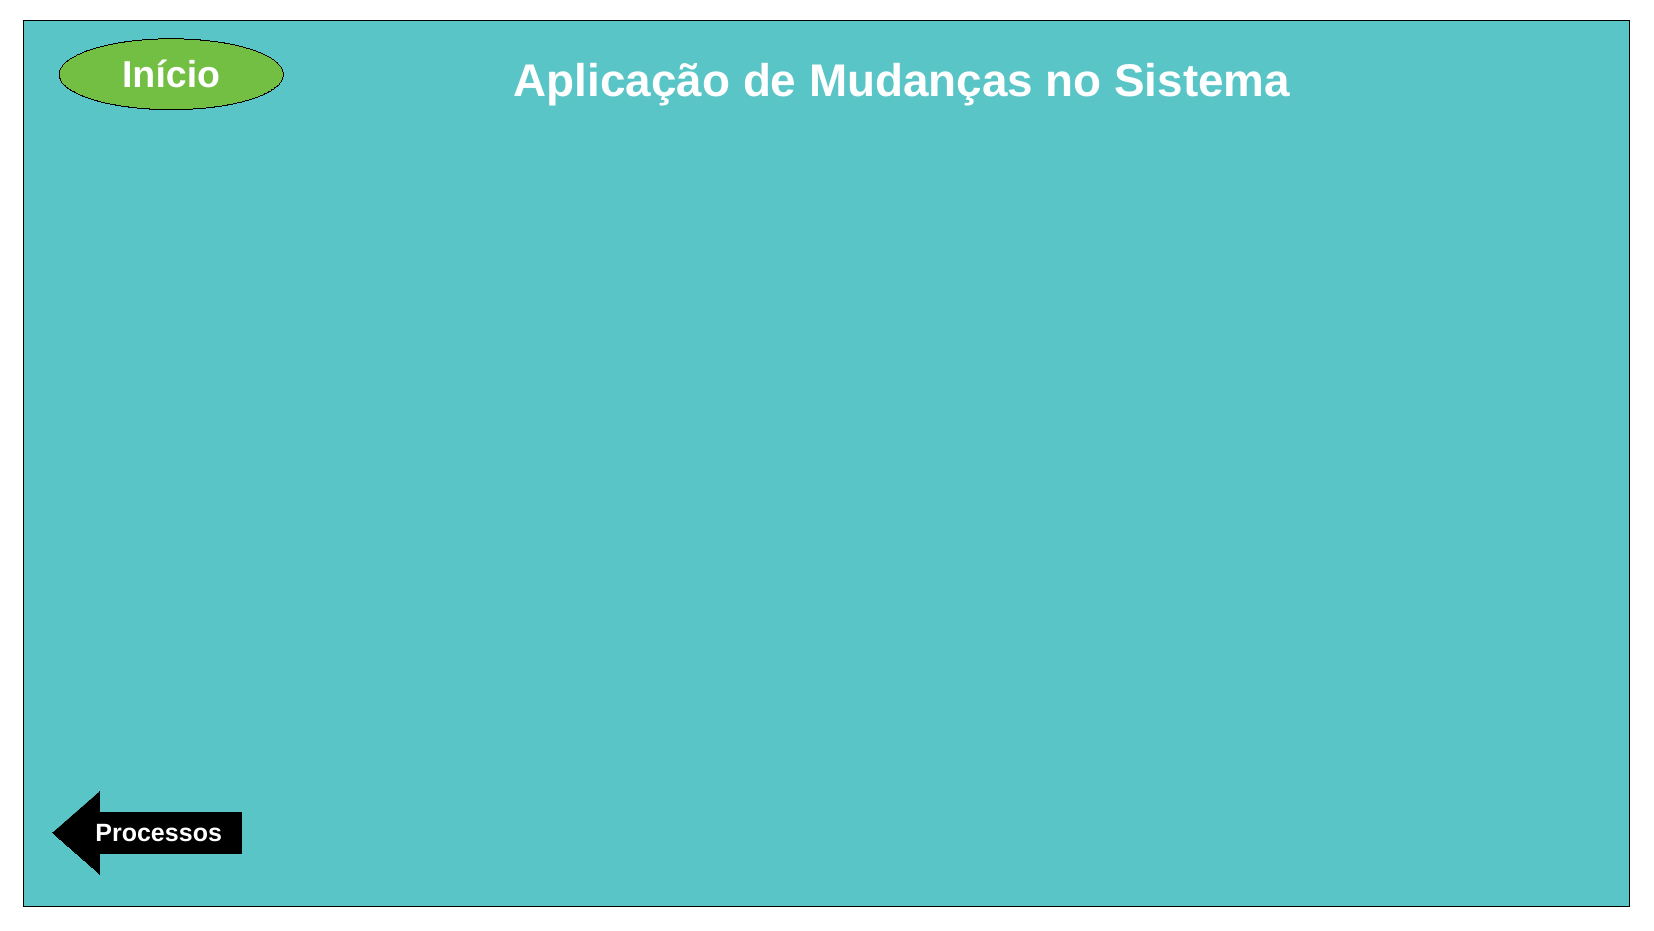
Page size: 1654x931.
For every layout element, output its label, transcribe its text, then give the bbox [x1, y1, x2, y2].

text_box Início [59, 38, 284, 110]
text_box Processos [52, 791, 242, 875]
text_box [23, 20, 1630, 907]
text_box Aplicação de Mudanças no Sistema [499, 47, 1306, 114]
